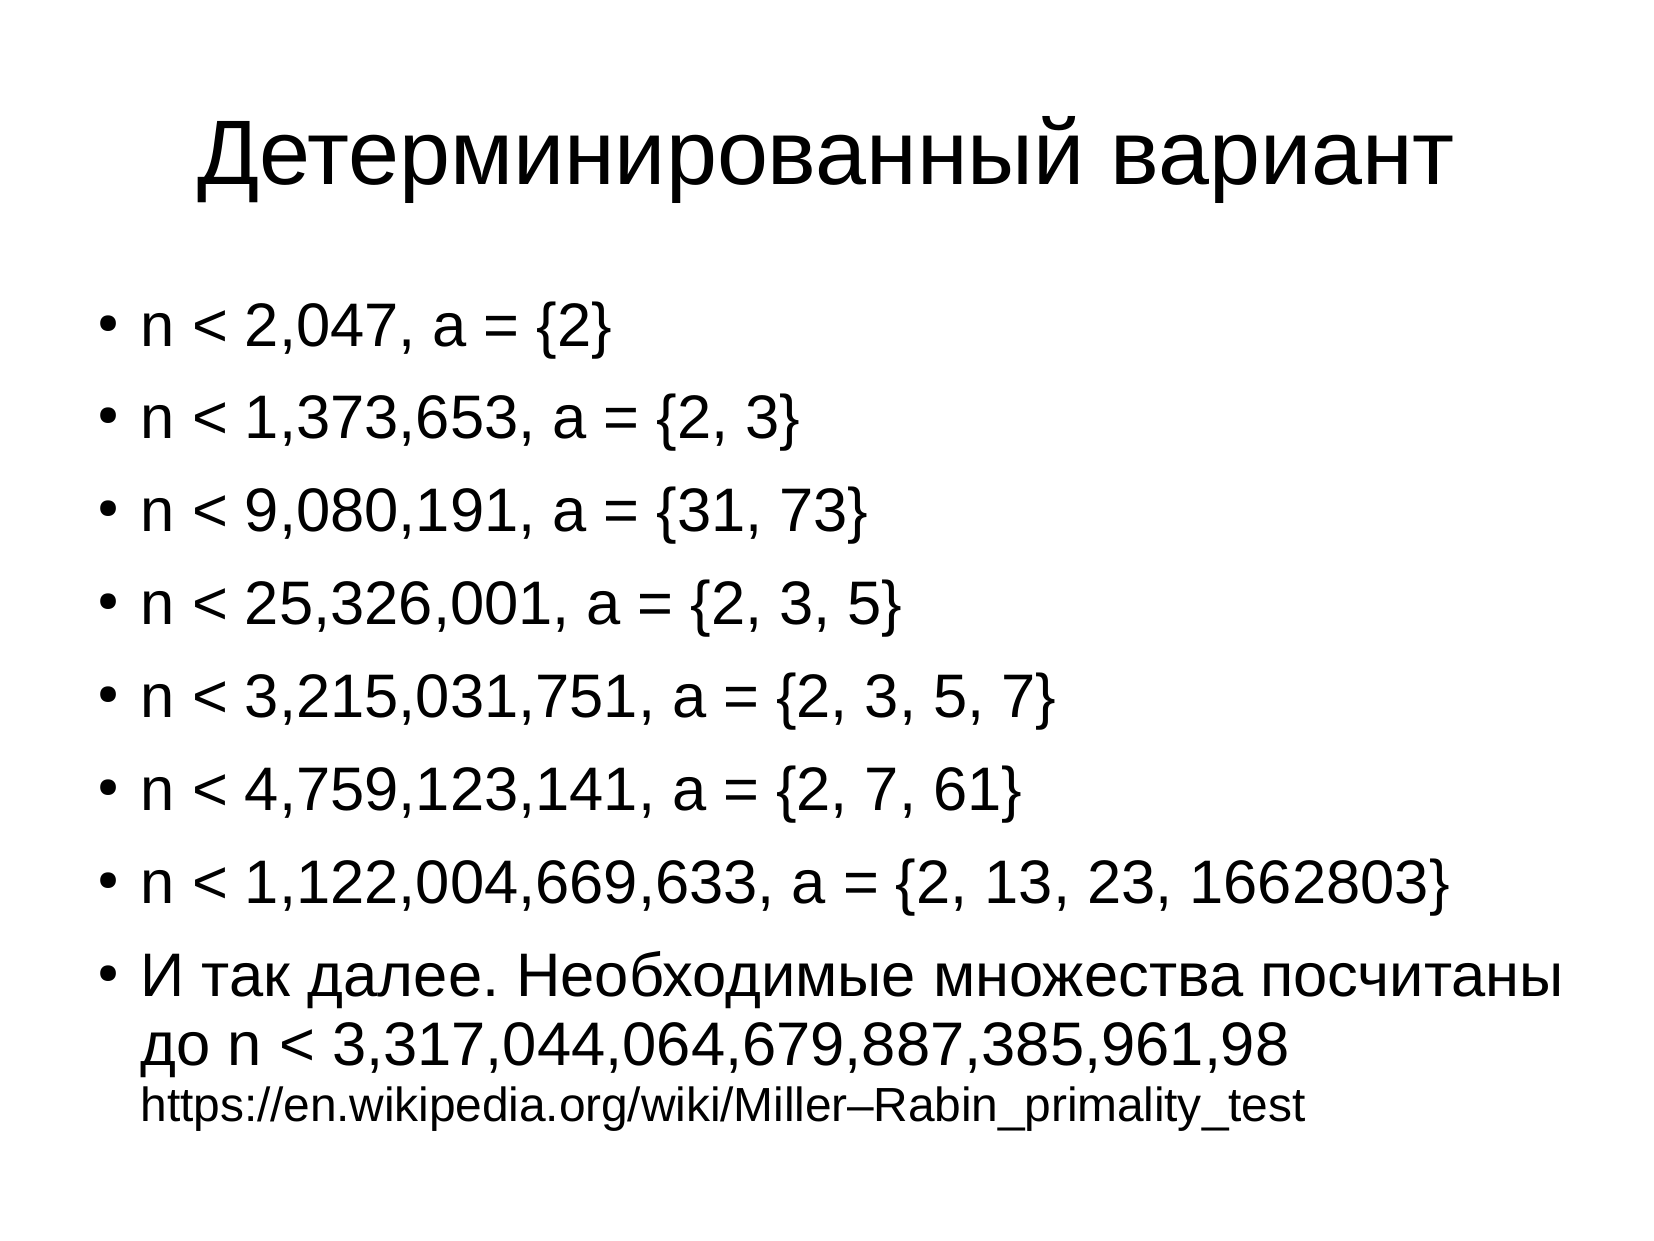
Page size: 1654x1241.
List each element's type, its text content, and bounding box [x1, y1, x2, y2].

title Детерминированный вариант [82, 49, 1571, 257]
list n < 2,047, a = {2} n < 1,373,653, a = {2, 3} n < 9,080,191, a = {31, 73} n < 25,326,001, a = {2, 3, 5} n < 3,215,031,751, a = {2, 3, 5, 7} n < 4,759,123,141, a = {2, 7, 61} n < 1,122,004,669,633, a = {2, 13, 23, 1662803} И так далее. Необходимые множества посчитаны до n < 3,317,044,064,679,887,385,961,98 https://en.wikipedia.org/wiki/Miller–Rabin_primality_test [82, 290, 1571, 1201]
